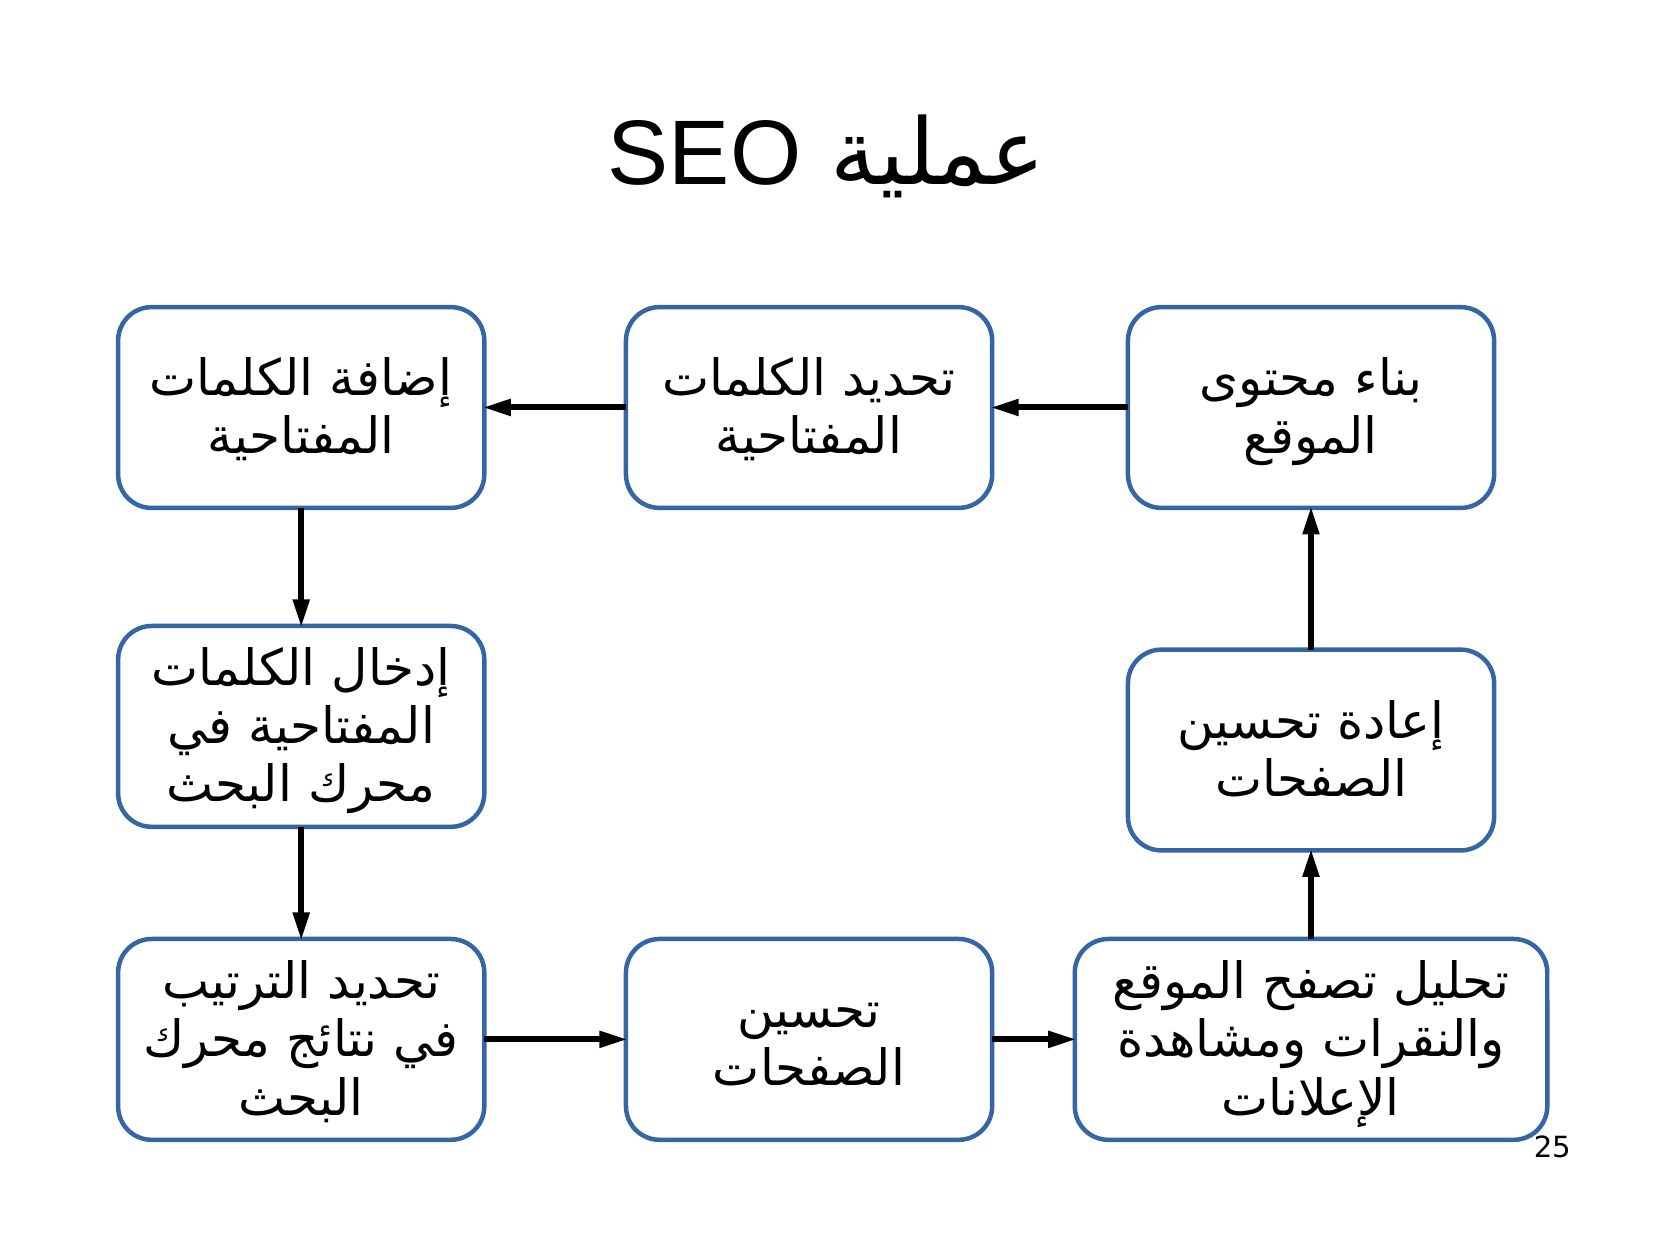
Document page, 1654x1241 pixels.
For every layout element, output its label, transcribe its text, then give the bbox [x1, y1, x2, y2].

text_box تحسين الصفحات [625, 938, 993, 1140]
text_box إعادة تحسين الصفحات [1127, 649, 1495, 851]
text_box تحديد الكلمات المفتاحية [625, 307, 993, 508]
text_box بناء محتوى الموقع [1127, 307, 1495, 508]
text_box تحديد الترتيب في نتائج محرك البحث [118, 938, 485, 1140]
title عملية SEO [82, 49, 1571, 257]
text_box تحليل تصفح الموقع والنقرات ومشاهدة الإعلانات [1074, 938, 1548, 1140]
text_box إضافة الكلمات المفتاحية [118, 307, 485, 508]
text_box إدخال الكلمات المفتاحية في محرك البحث [118, 625, 485, 827]
